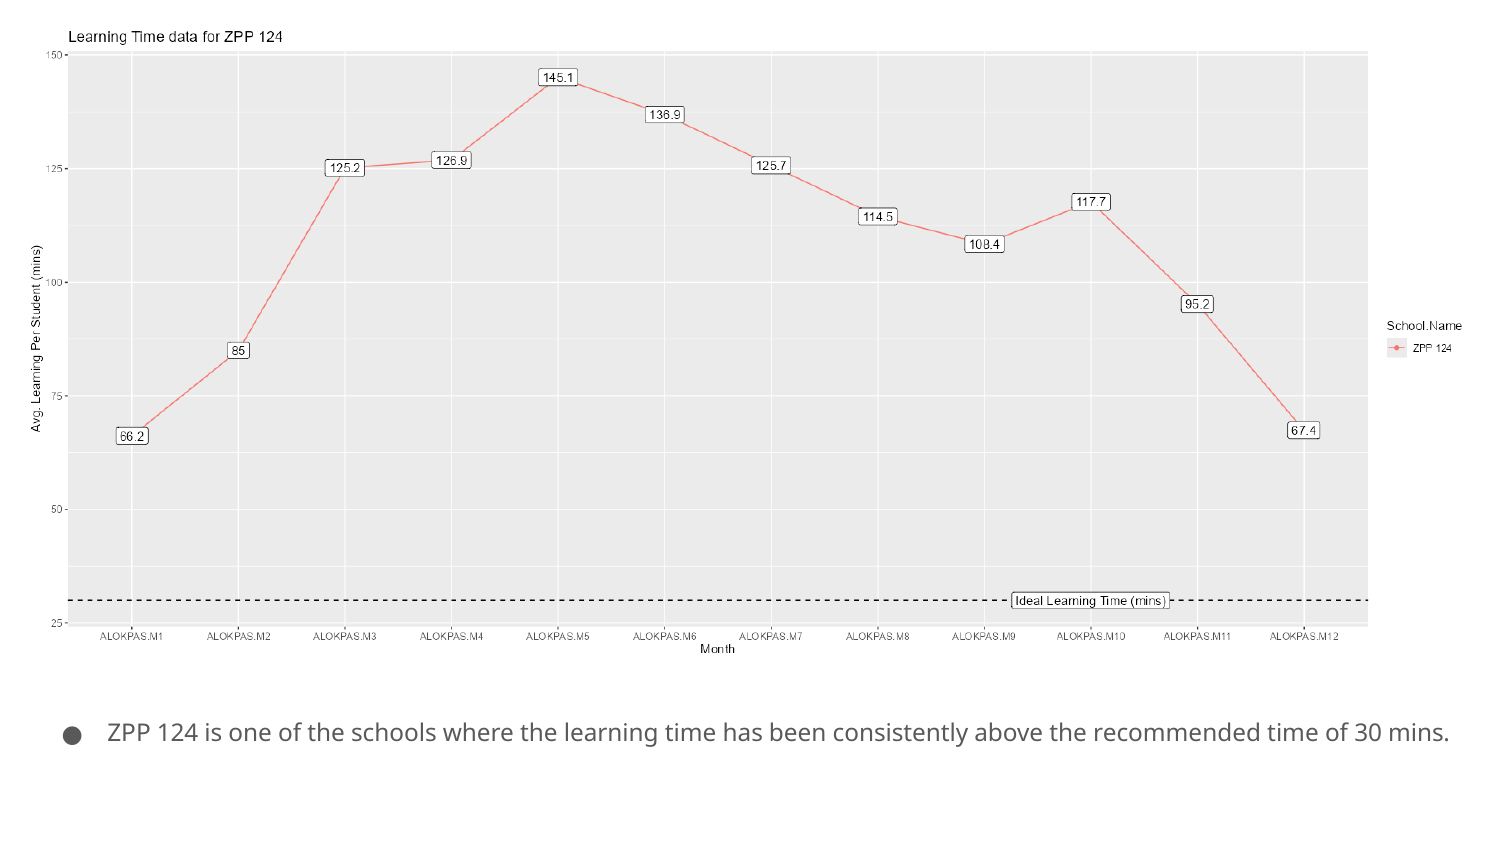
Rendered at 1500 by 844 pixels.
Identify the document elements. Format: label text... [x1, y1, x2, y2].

picture [24, 24, 1475, 662]
list ZPP 124 is one of the schools where the learning time has been consistently above the recommended time of 30 mins. [24, 696, 1475, 800]
